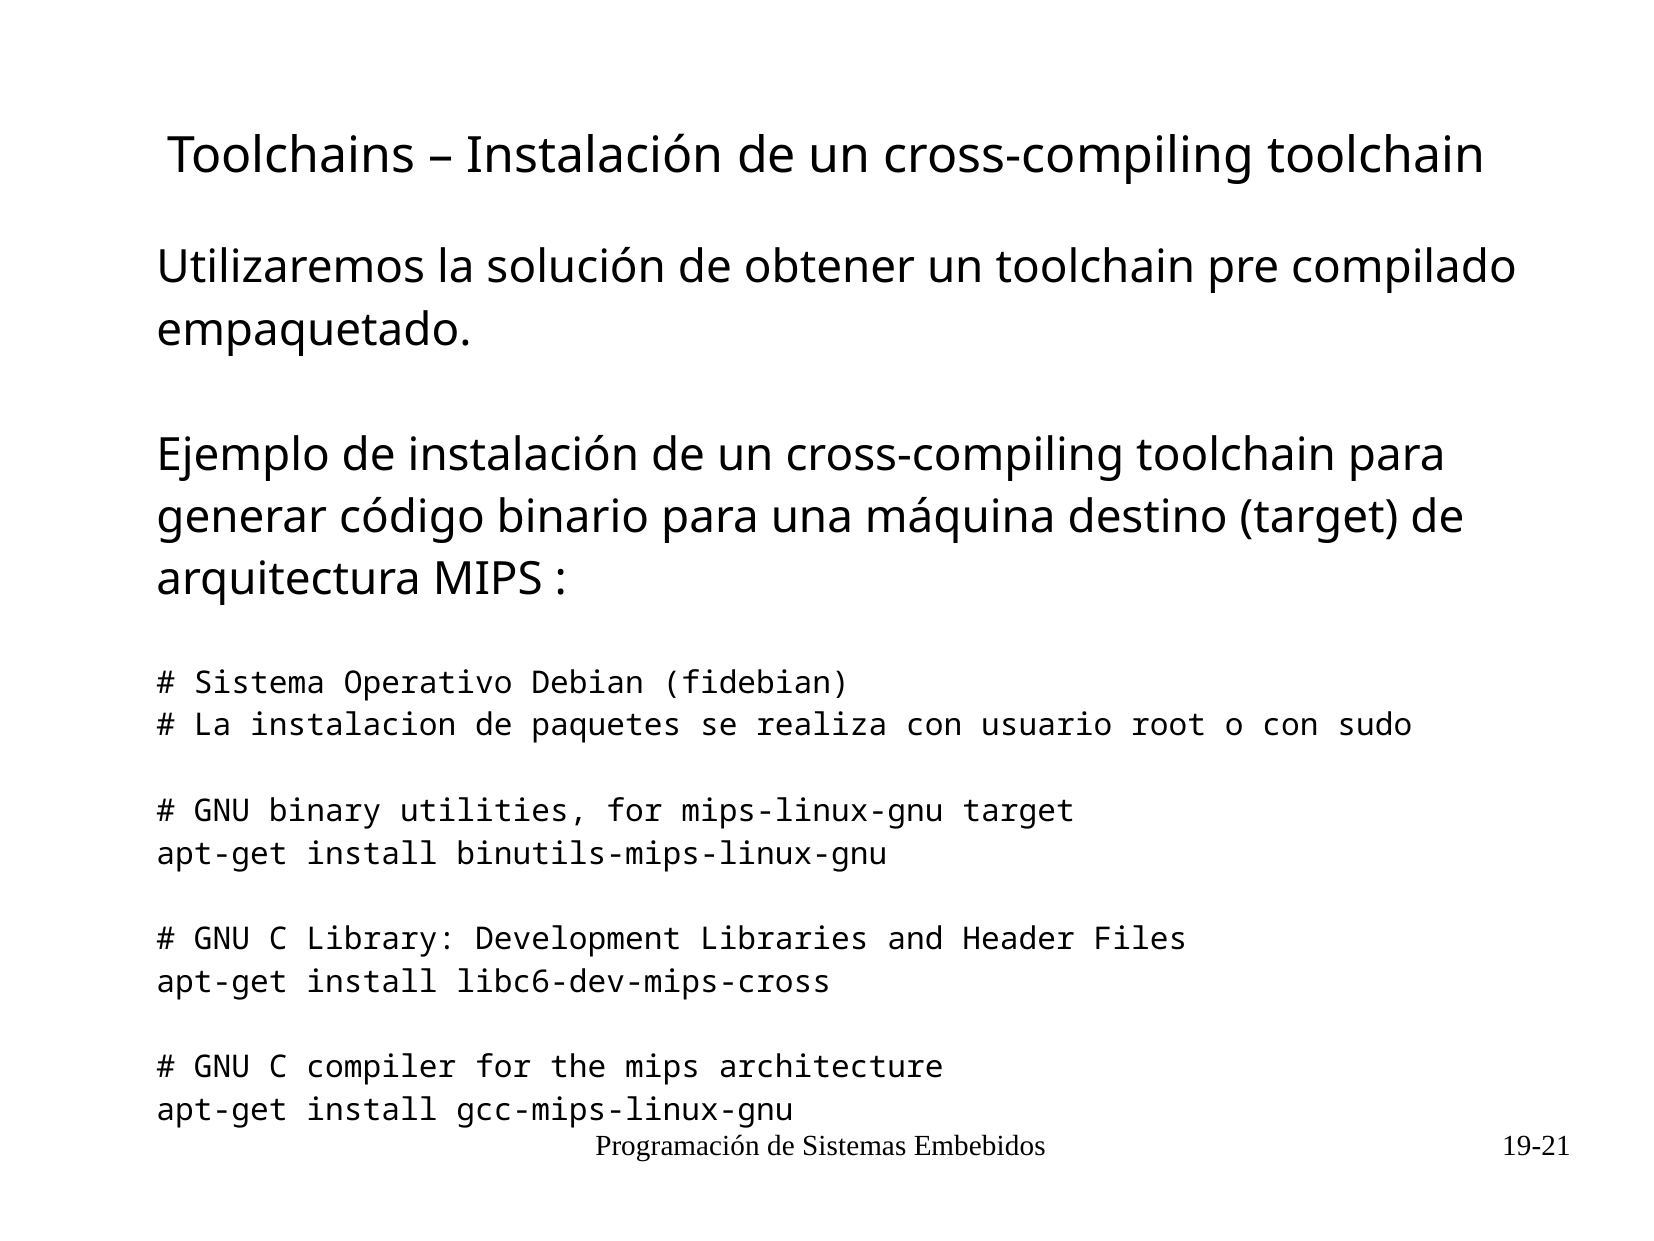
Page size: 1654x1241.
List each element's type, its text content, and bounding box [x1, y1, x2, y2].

title Toolchains – Instalación de un cross-compiling toolchain [82, 49, 1571, 257]
text_box Utilizaremos la solución de obtener un toolchain pre compilado empaquetado. Ejemplo de instalación de un cross-compiling toolchain para generar código binario para una máquina destino (target) de arquitectura MIPS : # Sistema Operativo Debian (fidebian) # La instalacion de paquetes se realiza con usuario root o con sudo # GNU binary utilities, for mips-linux-gnu target apt-get install binutils-mips-linux-gnu # GNU C Library: Development Libraries and Header Files apt-get install libc6-dev-mips-cross # GNU C compiler for the mips architecture apt-get install gcc-mips-linux-gnu [141, 226, 1560, 1158]
